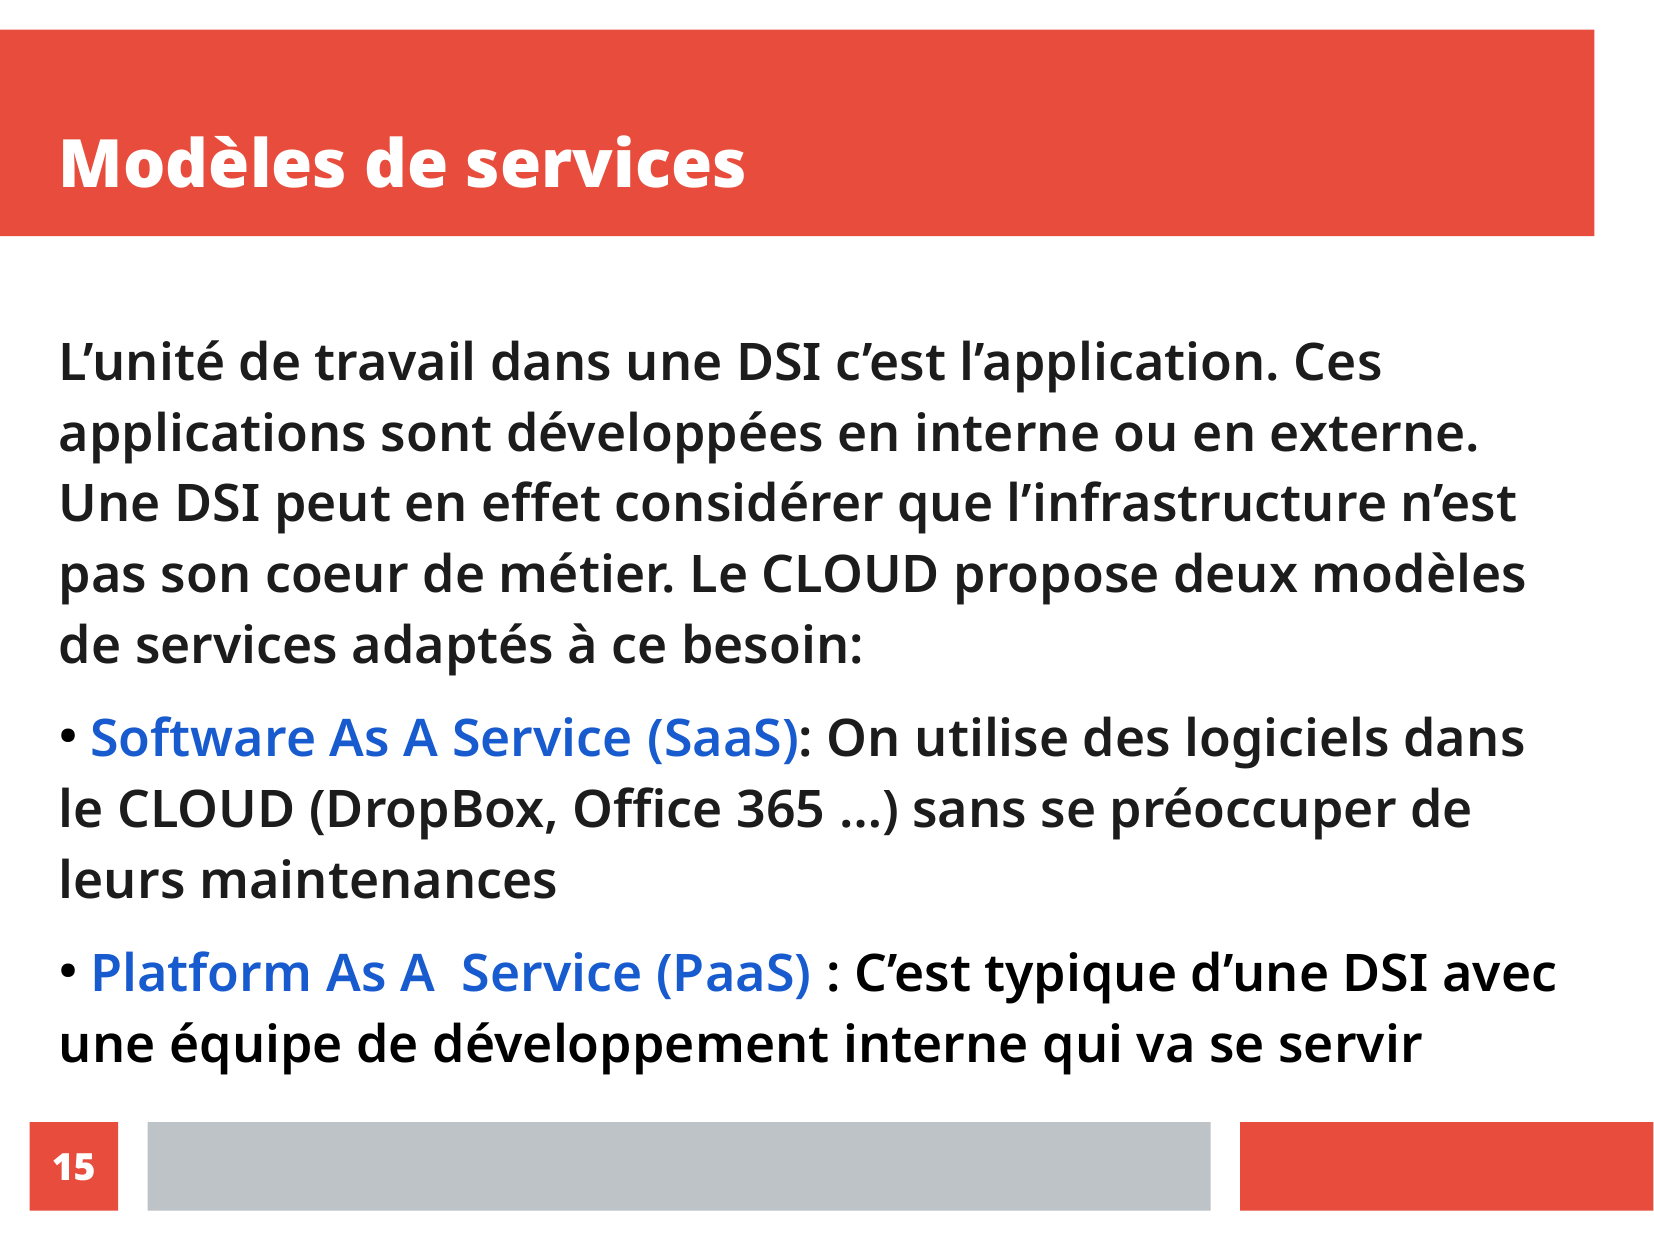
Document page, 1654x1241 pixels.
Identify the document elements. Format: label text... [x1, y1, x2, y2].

list L’unité de travail dans une DSI c’est l’application. Ces applications sont développées en interne ou en externe. Une DSI peut en effet considérer que l’infrastructure n’est pas son coeur de métier. Le CLOUD propose deux modèles de services adaptés à ce besoin: Software As A Service (SaaS): On utilise des logiciels dans le CLOUD (DropBox, Office 365 …) sans se préoccuper de leurs maintenances Platform As A Service (PaaS) : C’est typique d’une DSI avec une équipe de développement interne qui va se servir [59, 324, 1565, 1093]
title Modèles de services [59, 59, 1595, 207]
